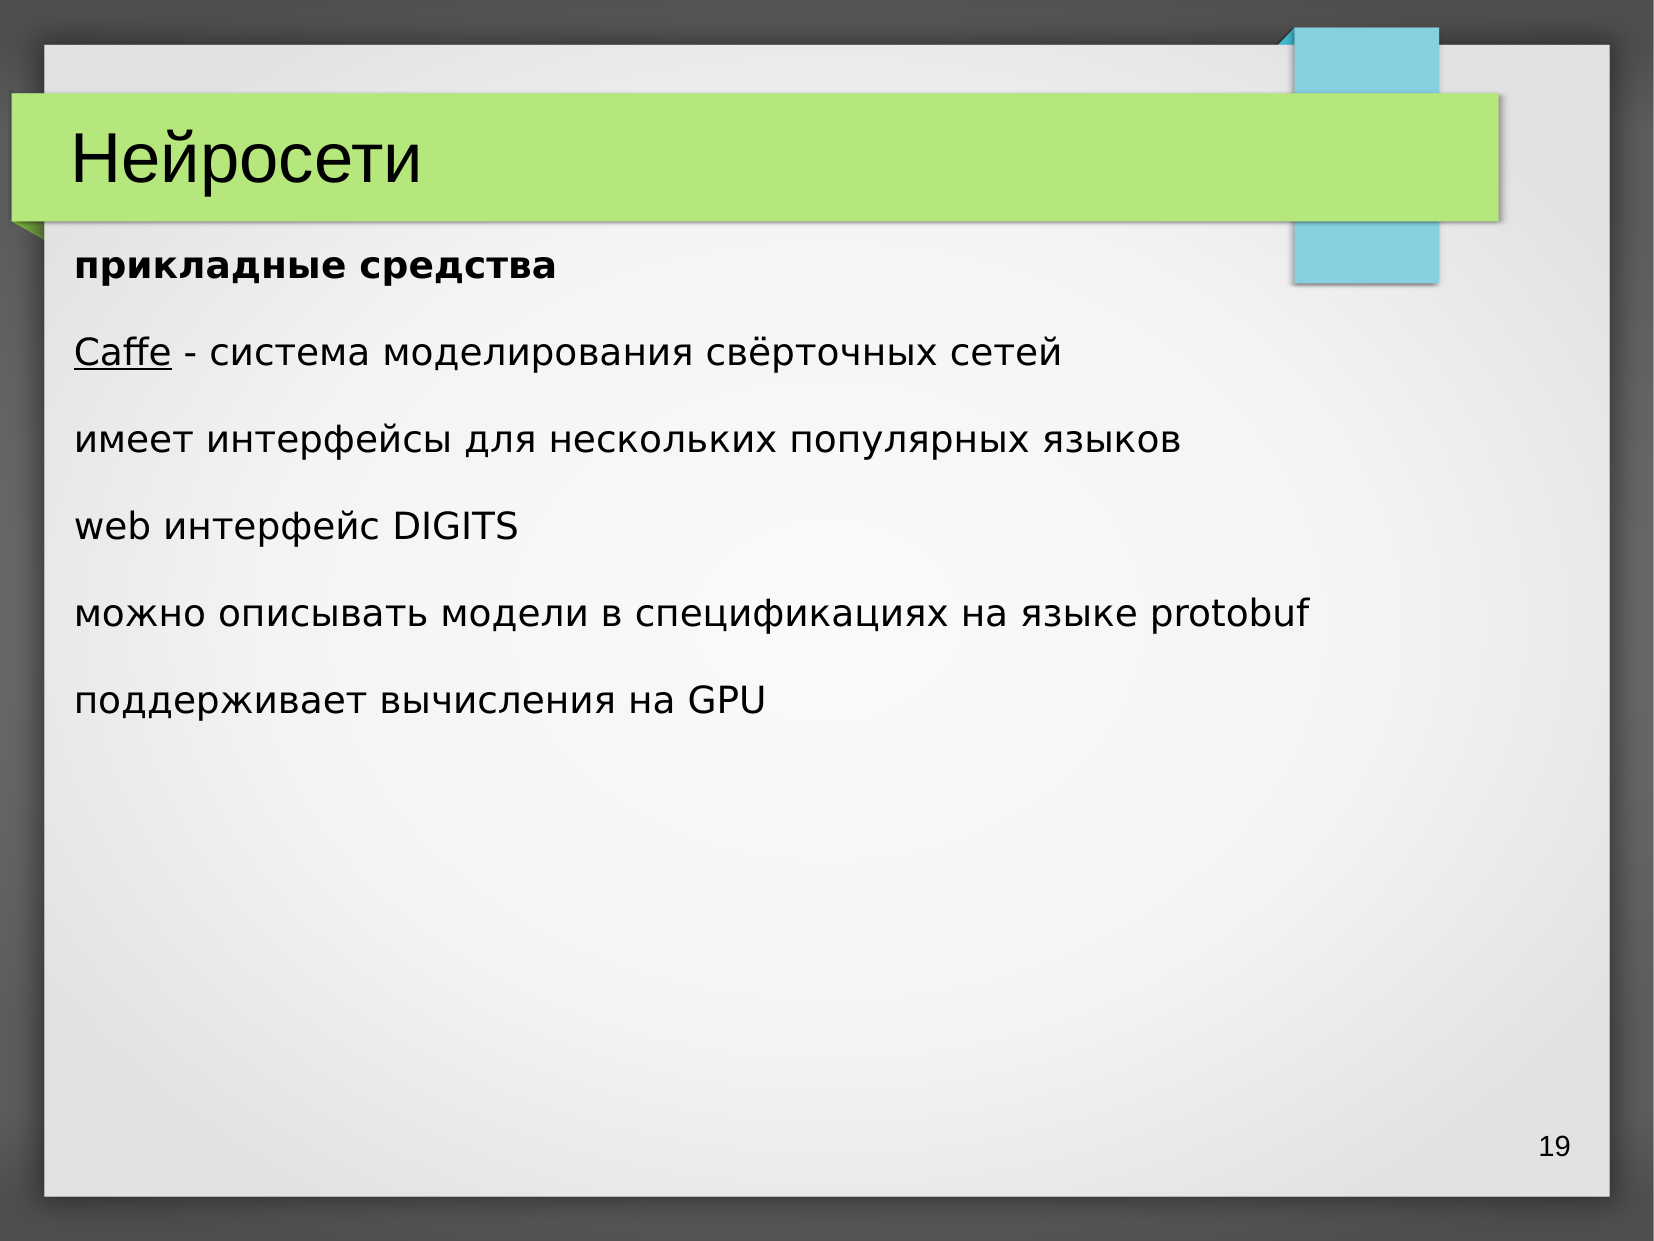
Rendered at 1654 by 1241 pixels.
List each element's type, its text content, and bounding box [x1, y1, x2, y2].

text_box прикладные средства Caffe - система моделирования свёрточных сетей имеет интерфейсы для нескольких популярных языков web интерфейс DIGITS можно описывать модели в спецификациях на языке protobuf поддерживает вычисления на GPU [59, 236, 1501, 1134]
title Нейросети [70, 118, 1205, 199]
picture [0, 0, 1654, 1241]
